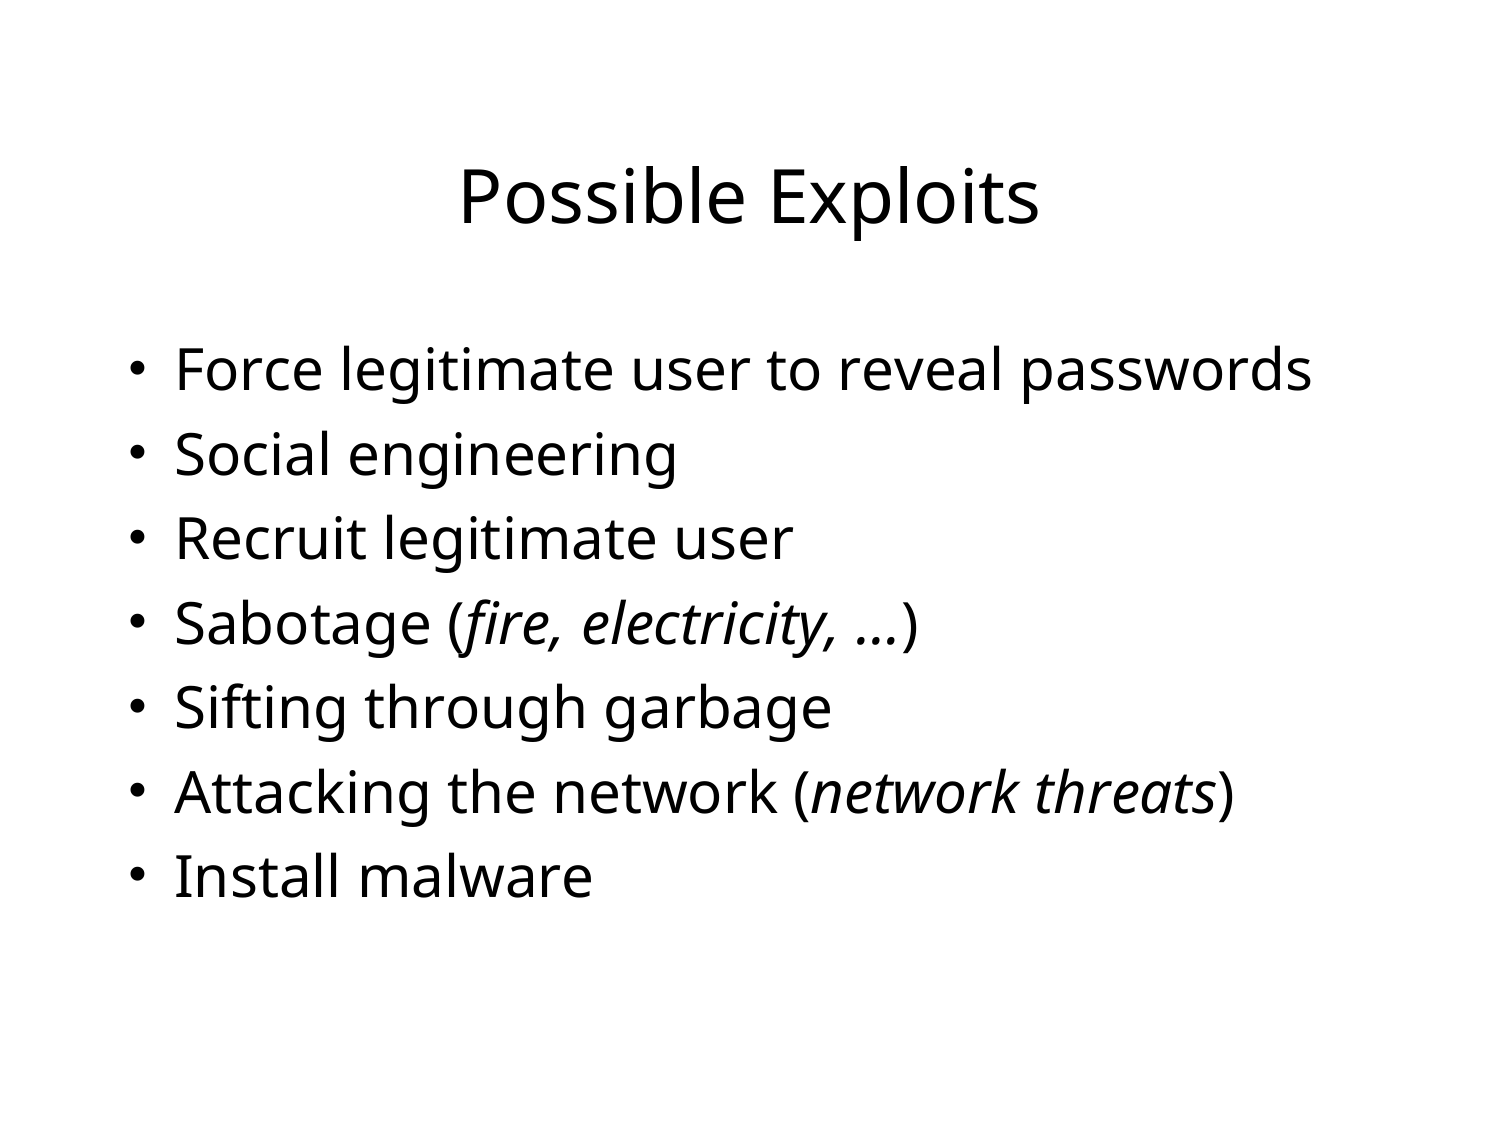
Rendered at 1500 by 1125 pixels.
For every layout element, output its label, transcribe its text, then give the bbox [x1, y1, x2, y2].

title Possible Exploits [112, 99, 1388, 288]
list Force legitimate user to reveal passwords Social engineering Recruit legitimate user Sabotage (fire, electricity, …)‏ Sifting through garbage Attacking the network (network threats) Install malware‏ [112, 324, 1388, 1000]
